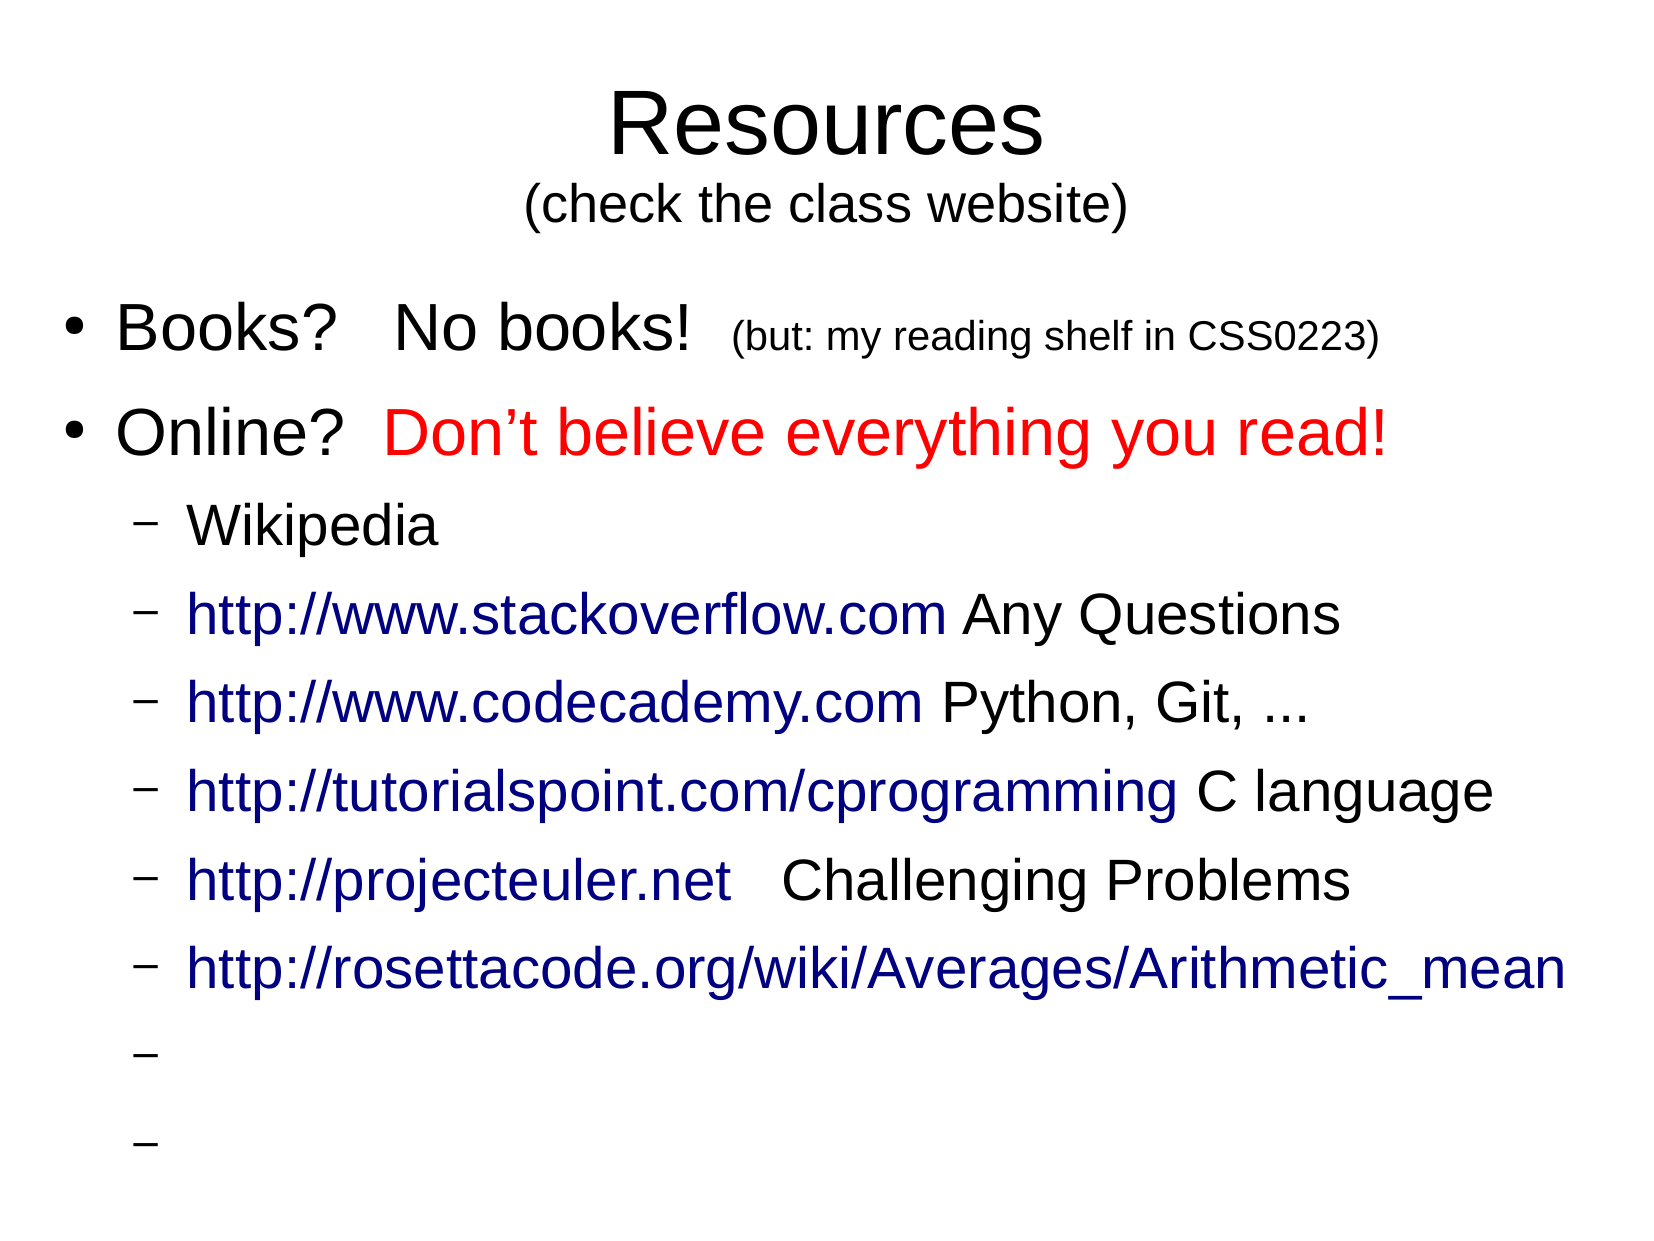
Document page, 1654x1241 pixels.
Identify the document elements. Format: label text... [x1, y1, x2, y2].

title Resources (check the class website) [82, 49, 1571, 257]
list Books? No books! (but: my reading shelf in CSS0223) Online? Don’t believe everything you read! Wikipedia http://www.stackoverflow.com Any Questions http://www.codecademy.com Python, Git, ... http://tutorialspoint.com/cprogramming C language http://projecteuler.net Challenging Problems http://rosettacode.org/wiki/Averages/Arithmetic_mean [45, 290, 1606, 1010]
